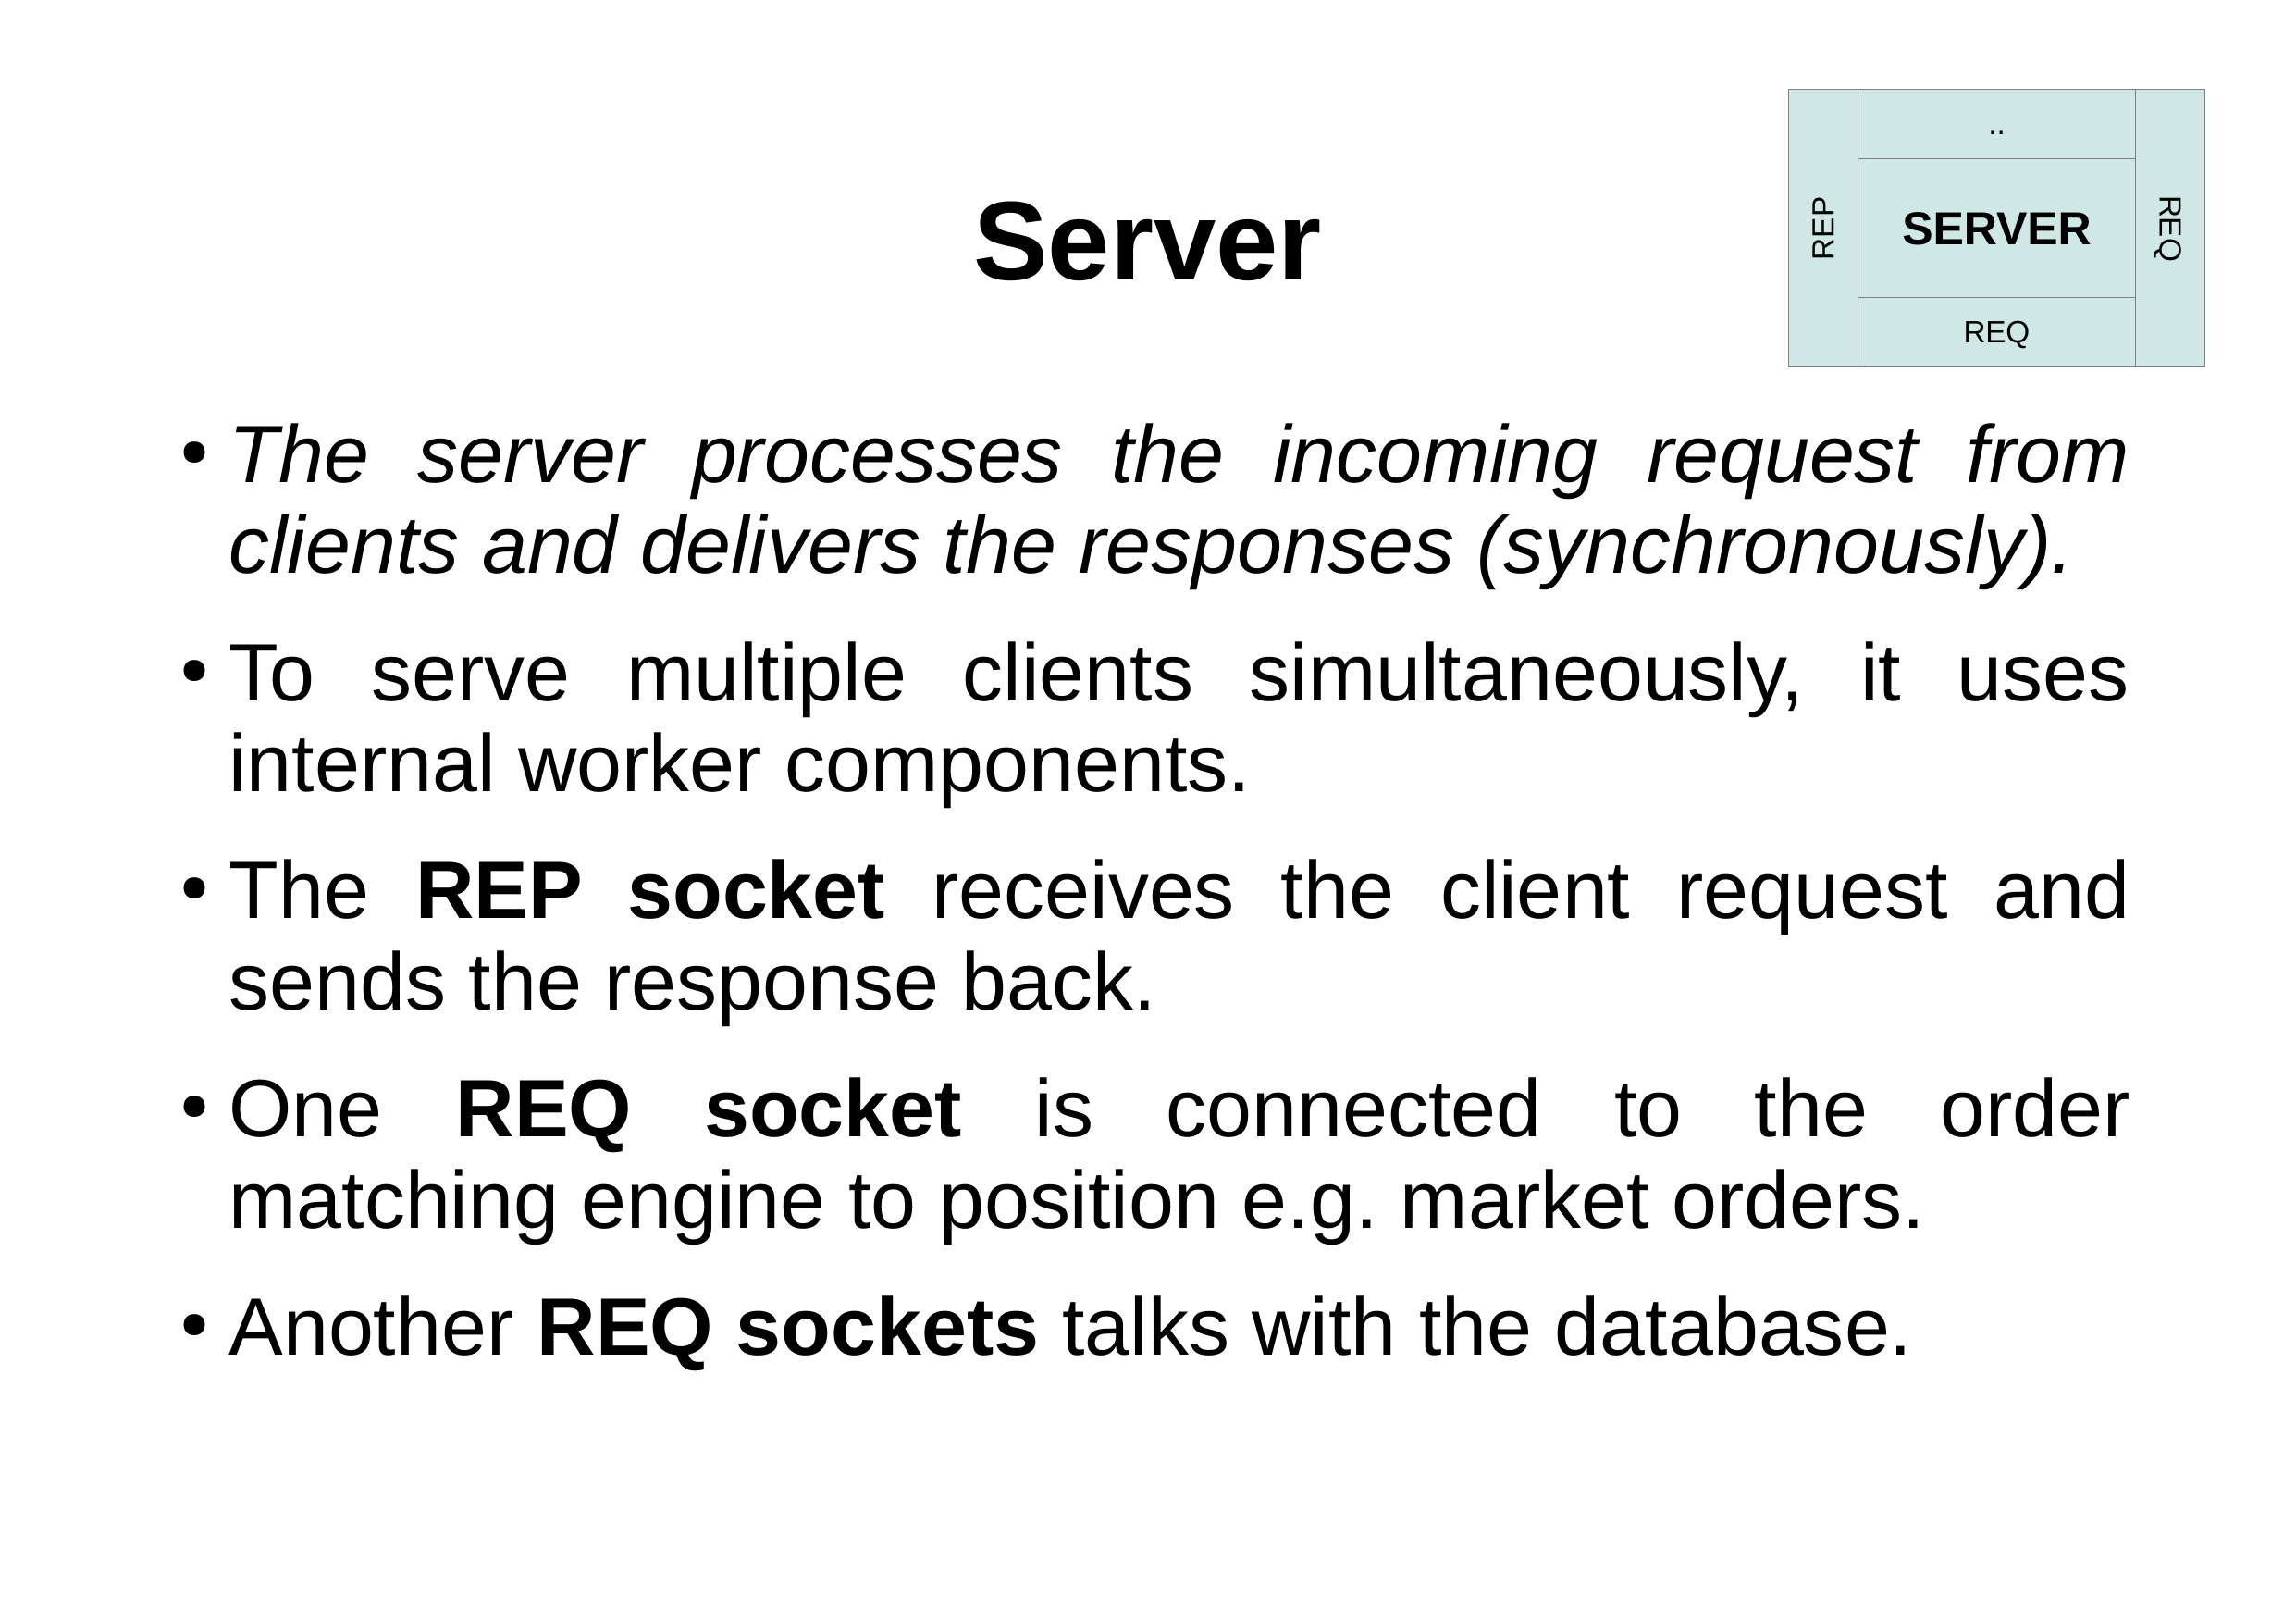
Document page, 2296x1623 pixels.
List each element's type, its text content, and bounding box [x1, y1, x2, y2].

title Server [163, 114, 1788, 367]
text_box REP [1788, 89, 1858, 367]
text_box .. [1858, 89, 2136, 159]
text_box REQ [1858, 297, 2136, 367]
text_box REQ [2135, 89, 2205, 367]
list The server processes the incoming request from clients and delivers the responses (synchronously). To serve multiple clients simultaneously, it uses internal worker components. The REP socket receives the client request and sends the response back. One REQ socket is connected to the order matching engine to position e.g. market orders. Another REQ sockets talks with the database. [163, 408, 2132, 1408]
text_box SERVER [1858, 159, 2135, 297]
